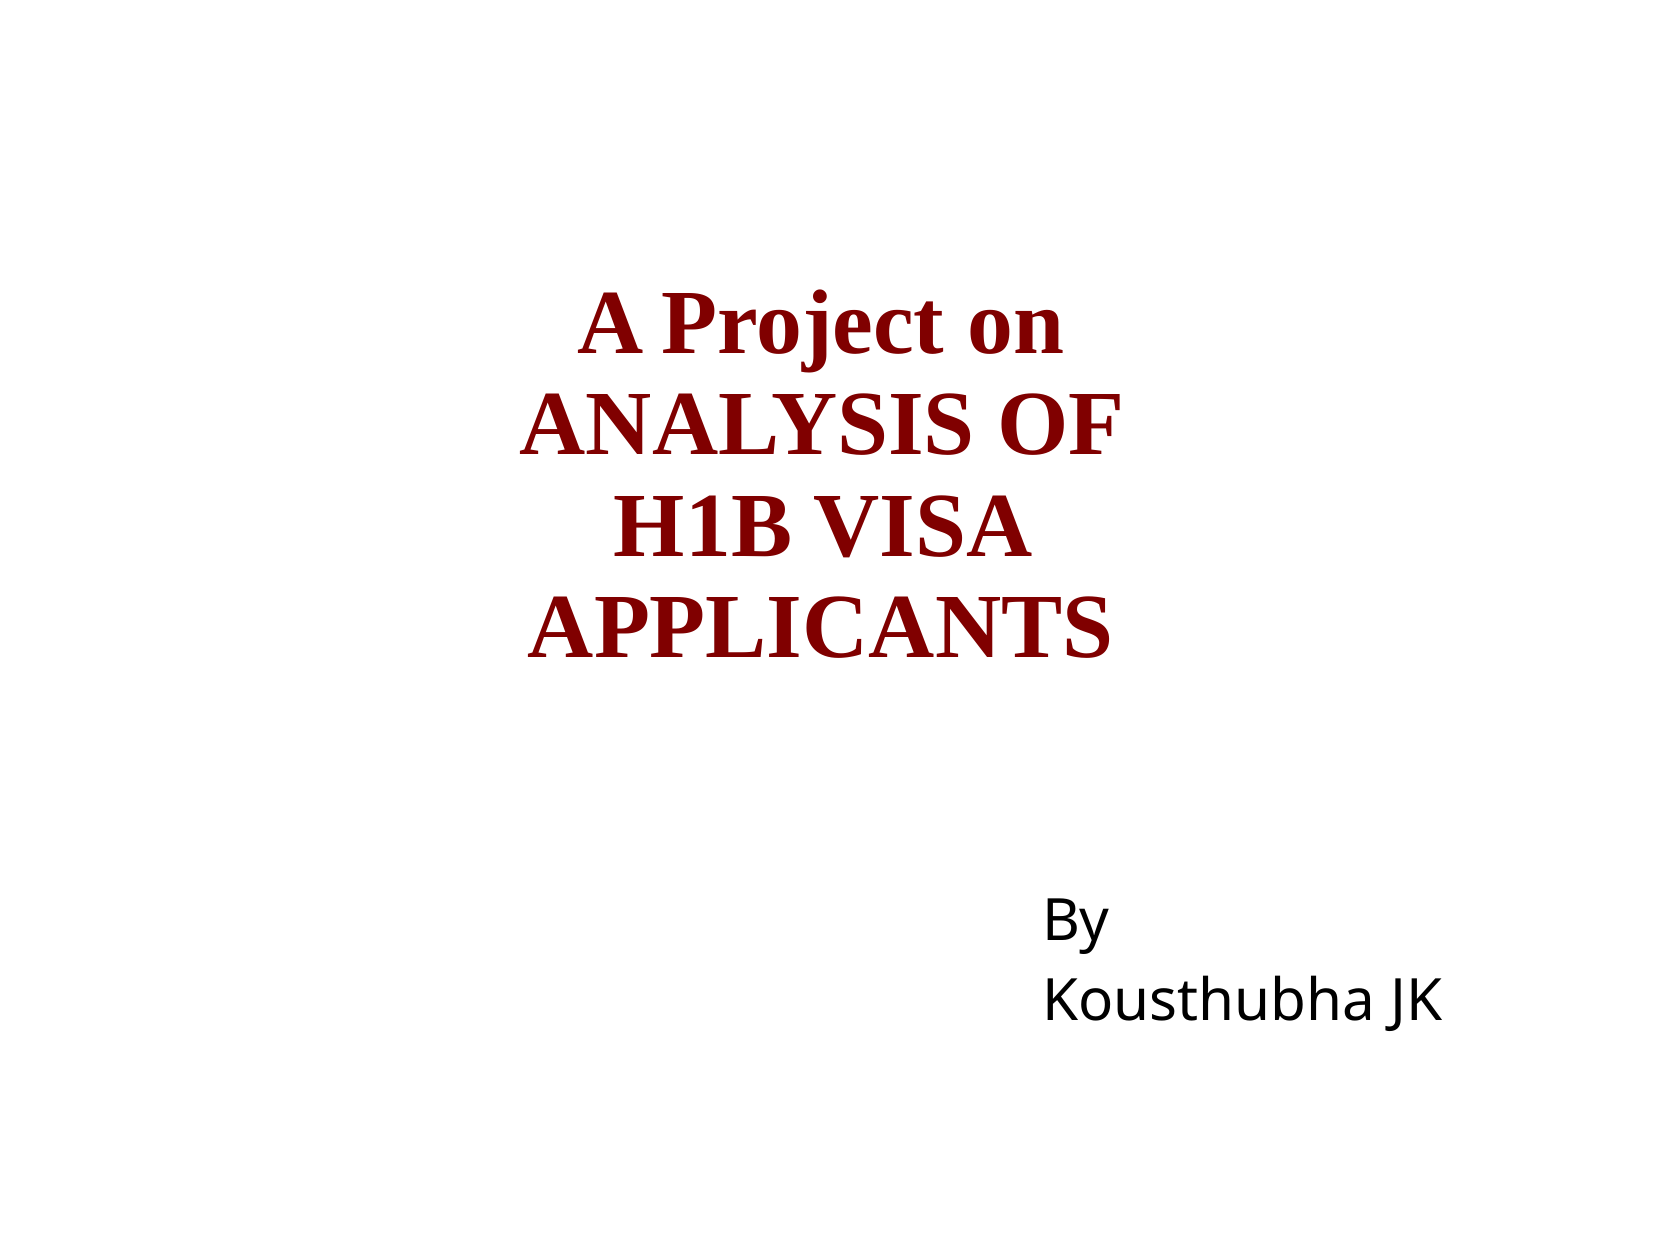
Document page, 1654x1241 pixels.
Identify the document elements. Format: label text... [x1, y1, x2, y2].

text_box By Kousthubha JK [1027, 871, 1583, 1146]
text_box A Project on ANALYSIS OF H1B VISA APPLICANTS [449, 264, 1193, 686]
